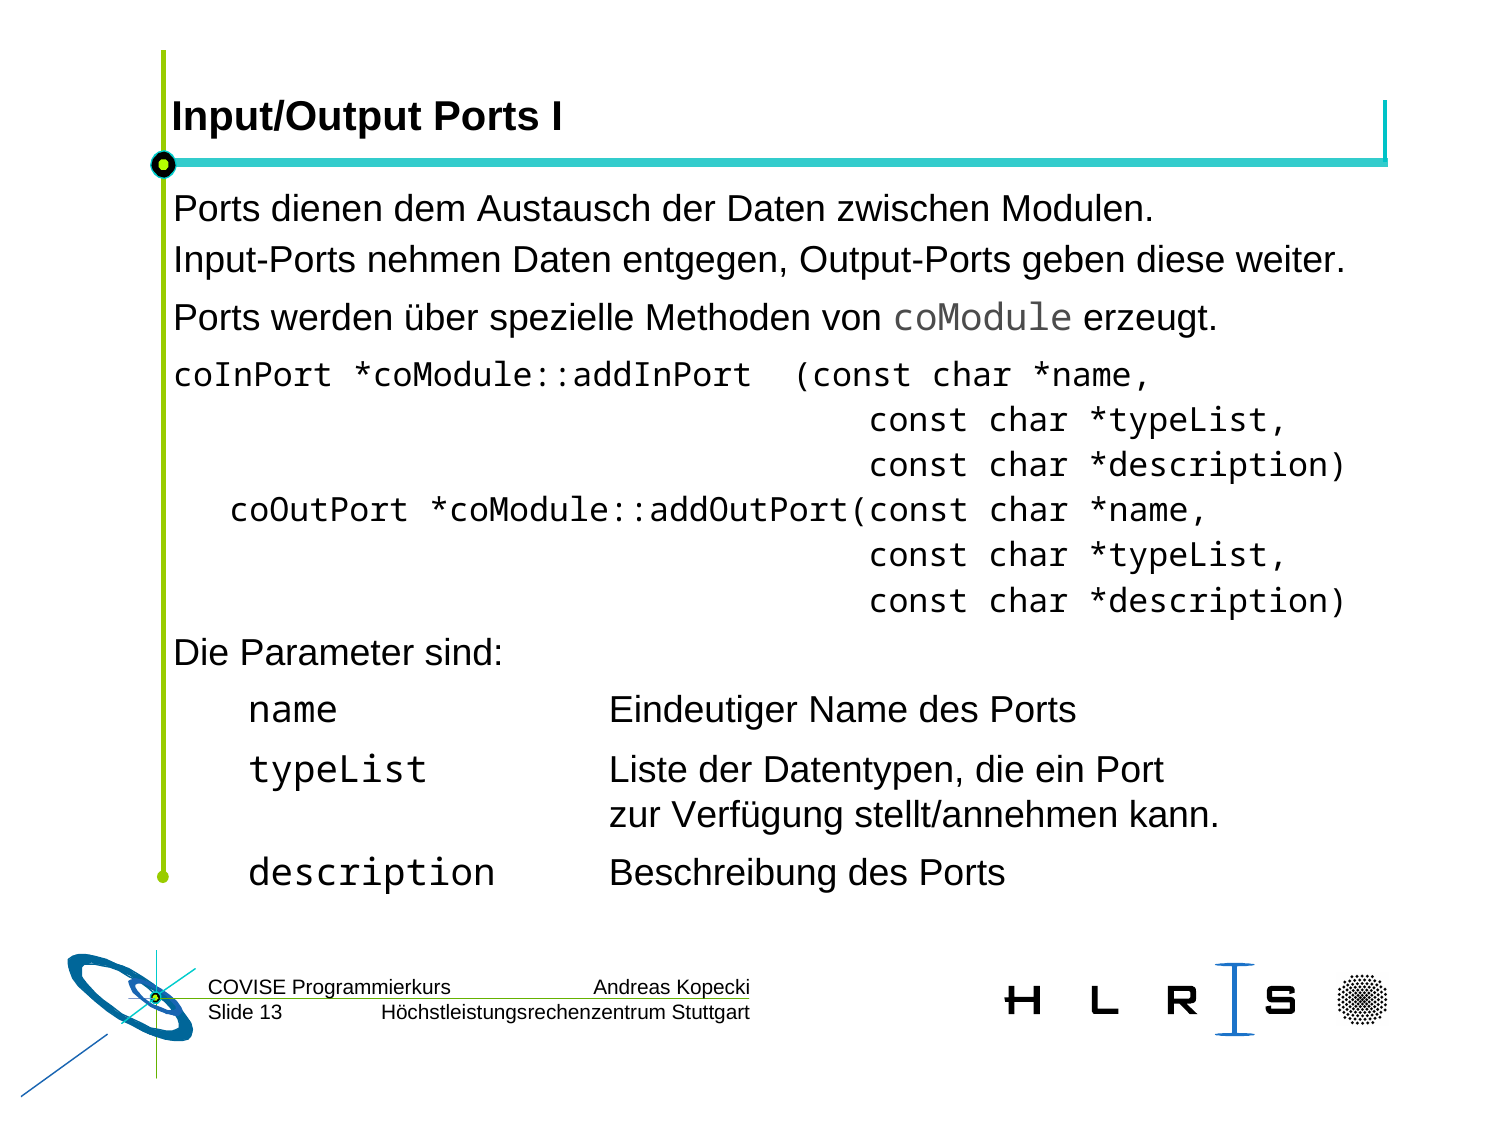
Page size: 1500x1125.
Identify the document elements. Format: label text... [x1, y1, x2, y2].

title Input/Output Ports I [171, 83, 1386, 149]
list Ports dienen dem Austausch der Daten zwischen Modulen. Input-Ports nehmen Daten entgegen, Output-Ports geben diese weiter. Ports werden über spezielle Methoden von coModule erzeugt. coInPort *coModule::addInPort (const char *name, const char *typeList, const char *description) coOutPort *coModule::addOutPort(const char *name, const char *typeList, const char *description) Die Parameter sind: name Eindeutiger Name des Ports typeList Liste der Datentypen, die ein Port zur Verfügung stellt/annehmen kann. description Beschreibung des Ports [173, 187, 1388, 938]
